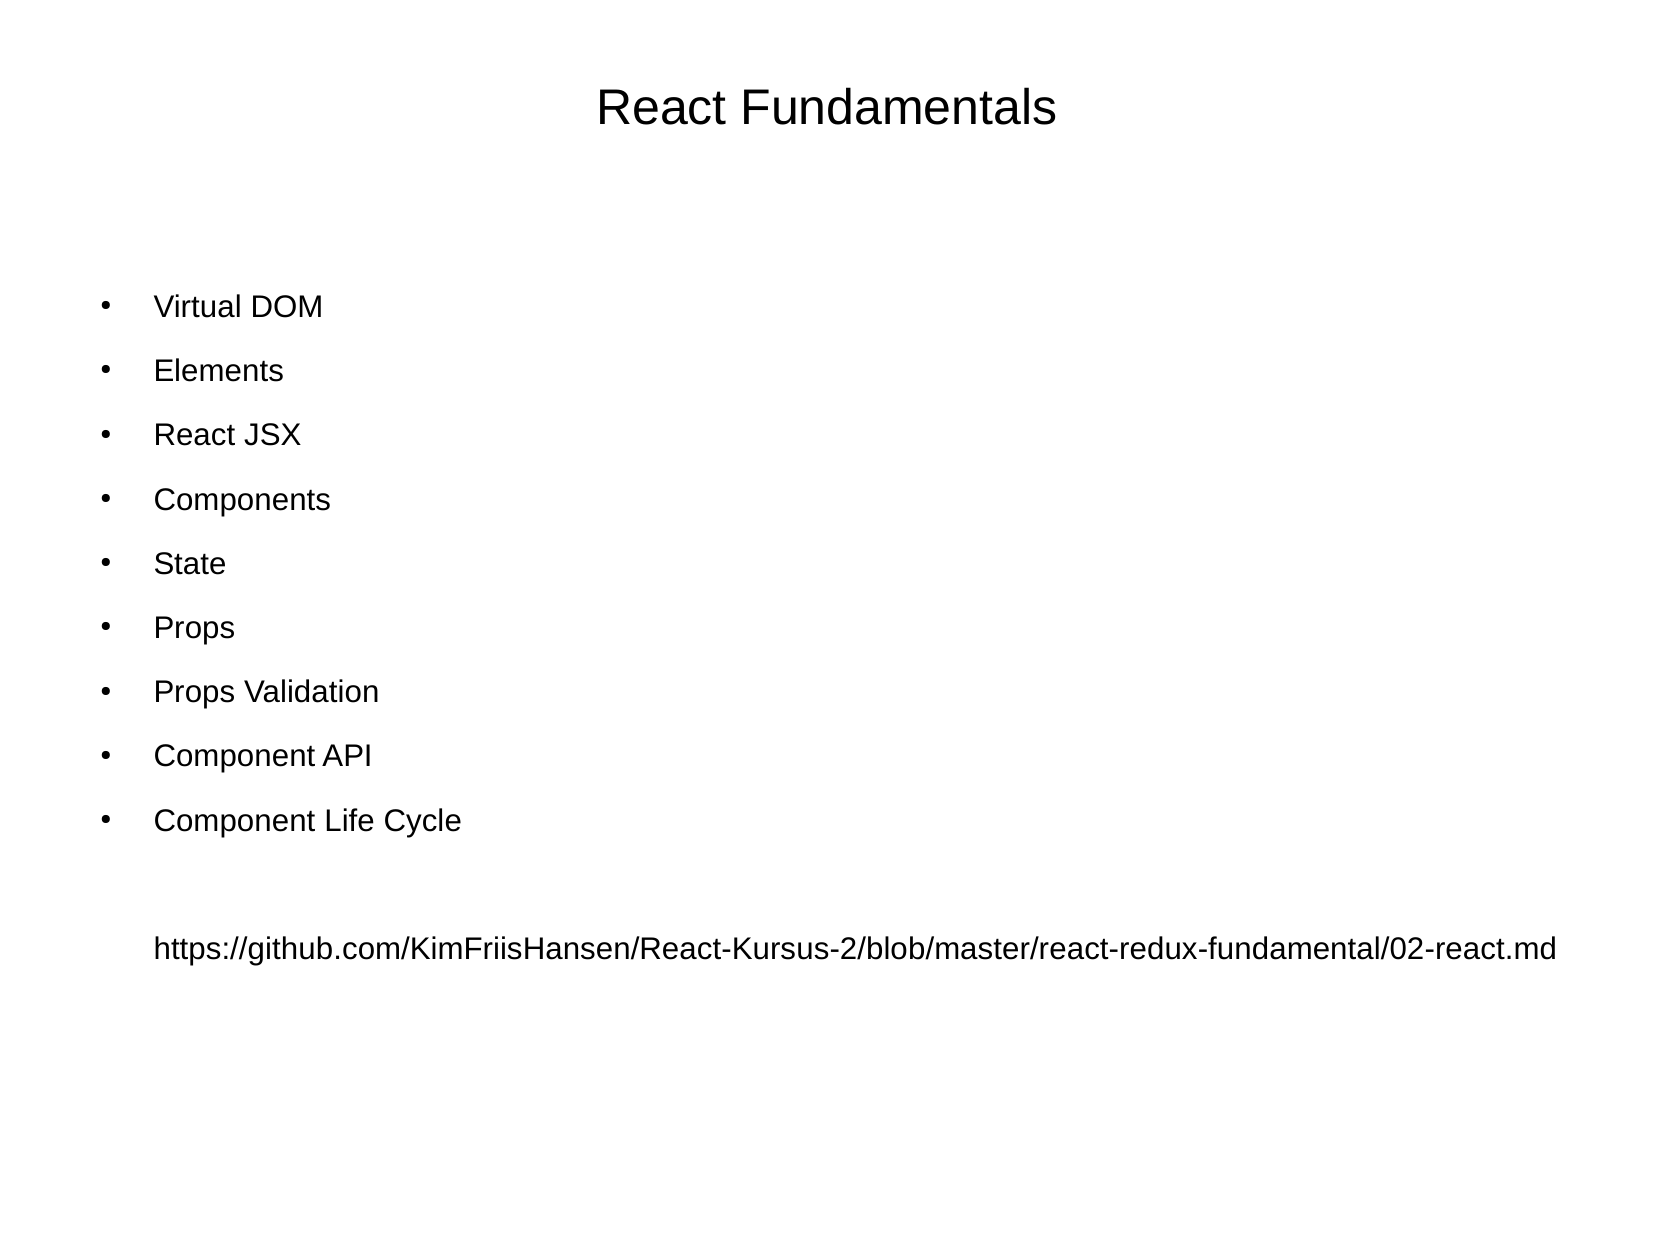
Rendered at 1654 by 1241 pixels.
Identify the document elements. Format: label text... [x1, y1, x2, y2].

list Virtual DOM Elements React JSX Components State Props Props Validation Component API Component Life Cycle https://github.com/KimFriisHansen/React-Kursus-2/blob/master/react-redux-fundamental/02-react.md [82, 225, 1571, 1109]
title React Fundamentals [82, 49, 1571, 166]
